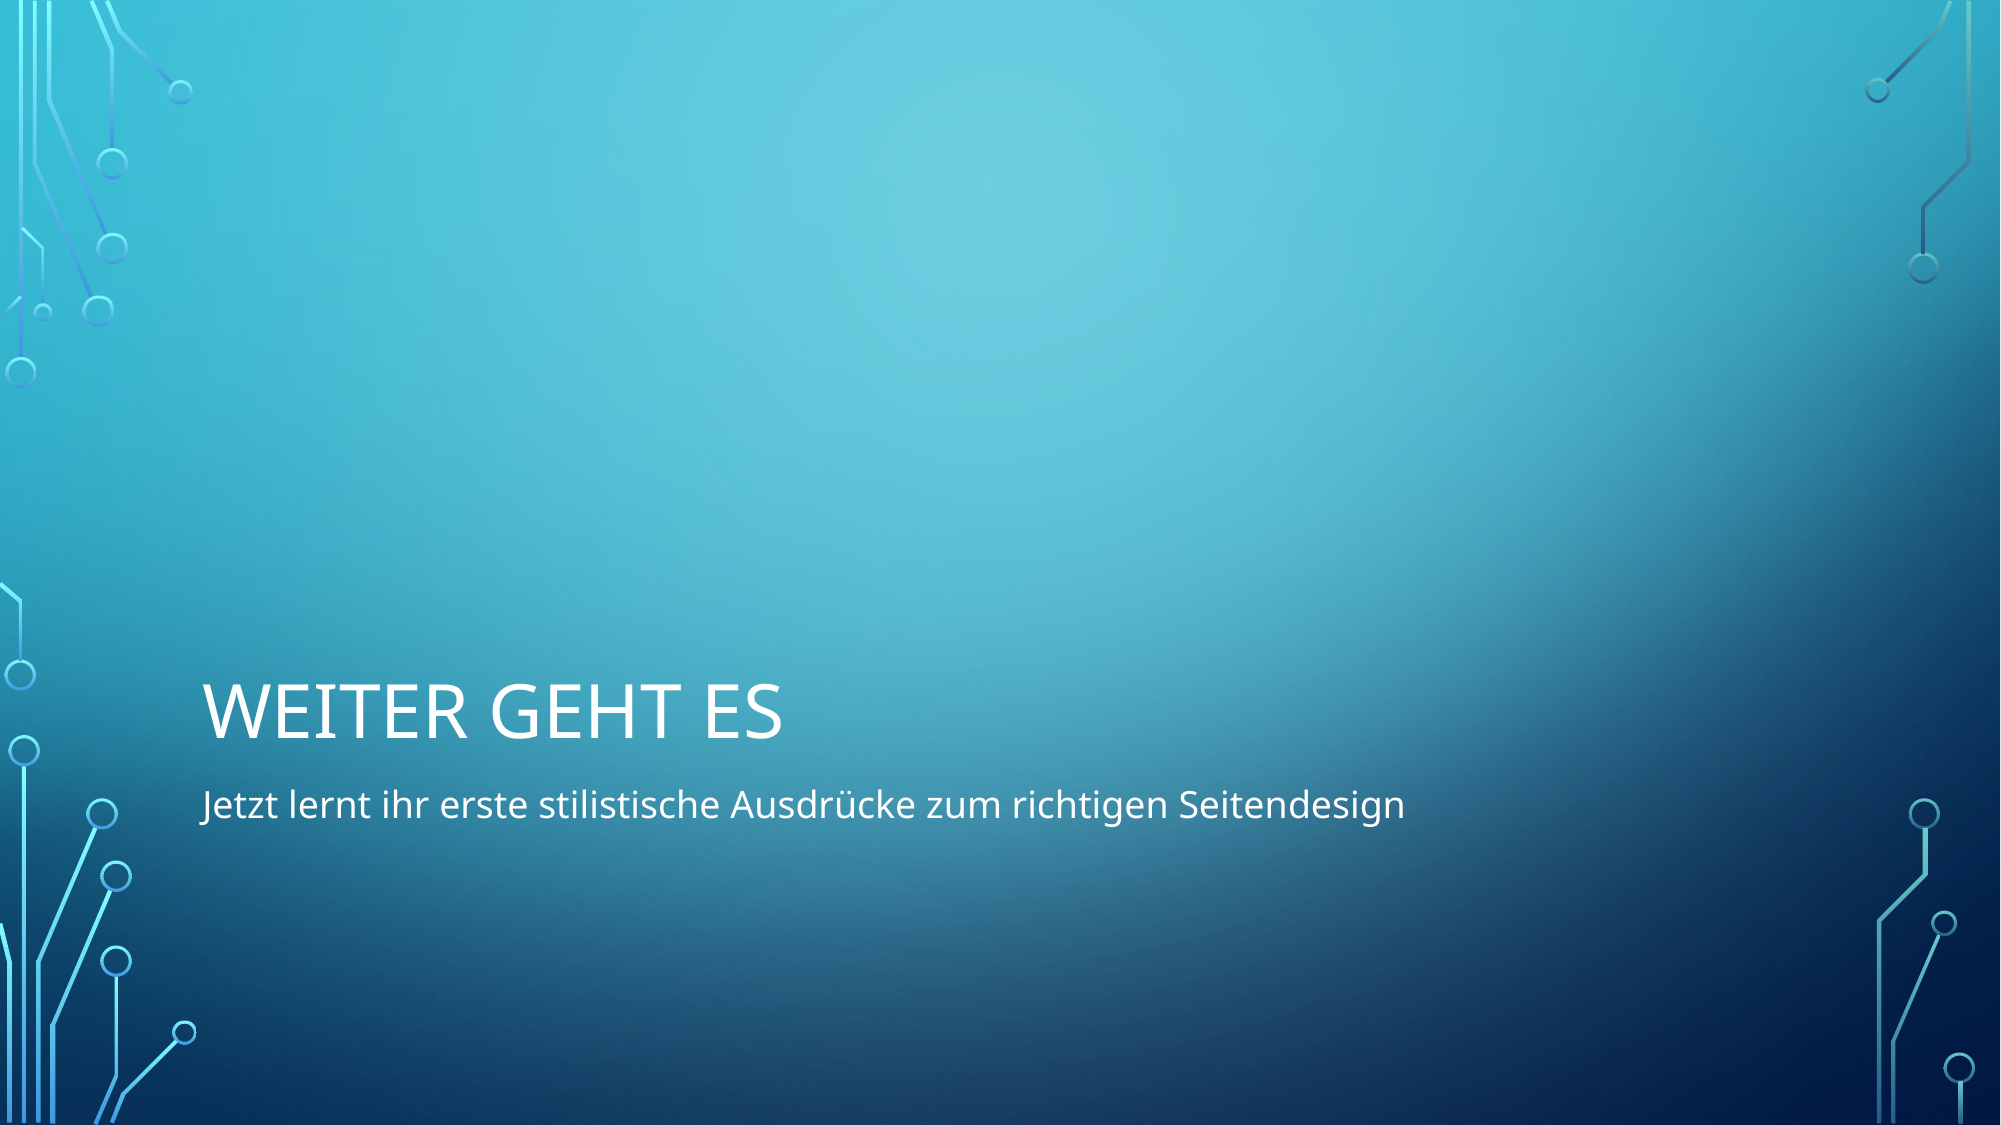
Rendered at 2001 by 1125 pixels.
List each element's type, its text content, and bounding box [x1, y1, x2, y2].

title Weiter Geht es [187, 350, 1813, 763]
list Jetzt lernt ihr erste stilistische Ausdrücke zum richtigen Seitendesign [187, 764, 1812, 952]
